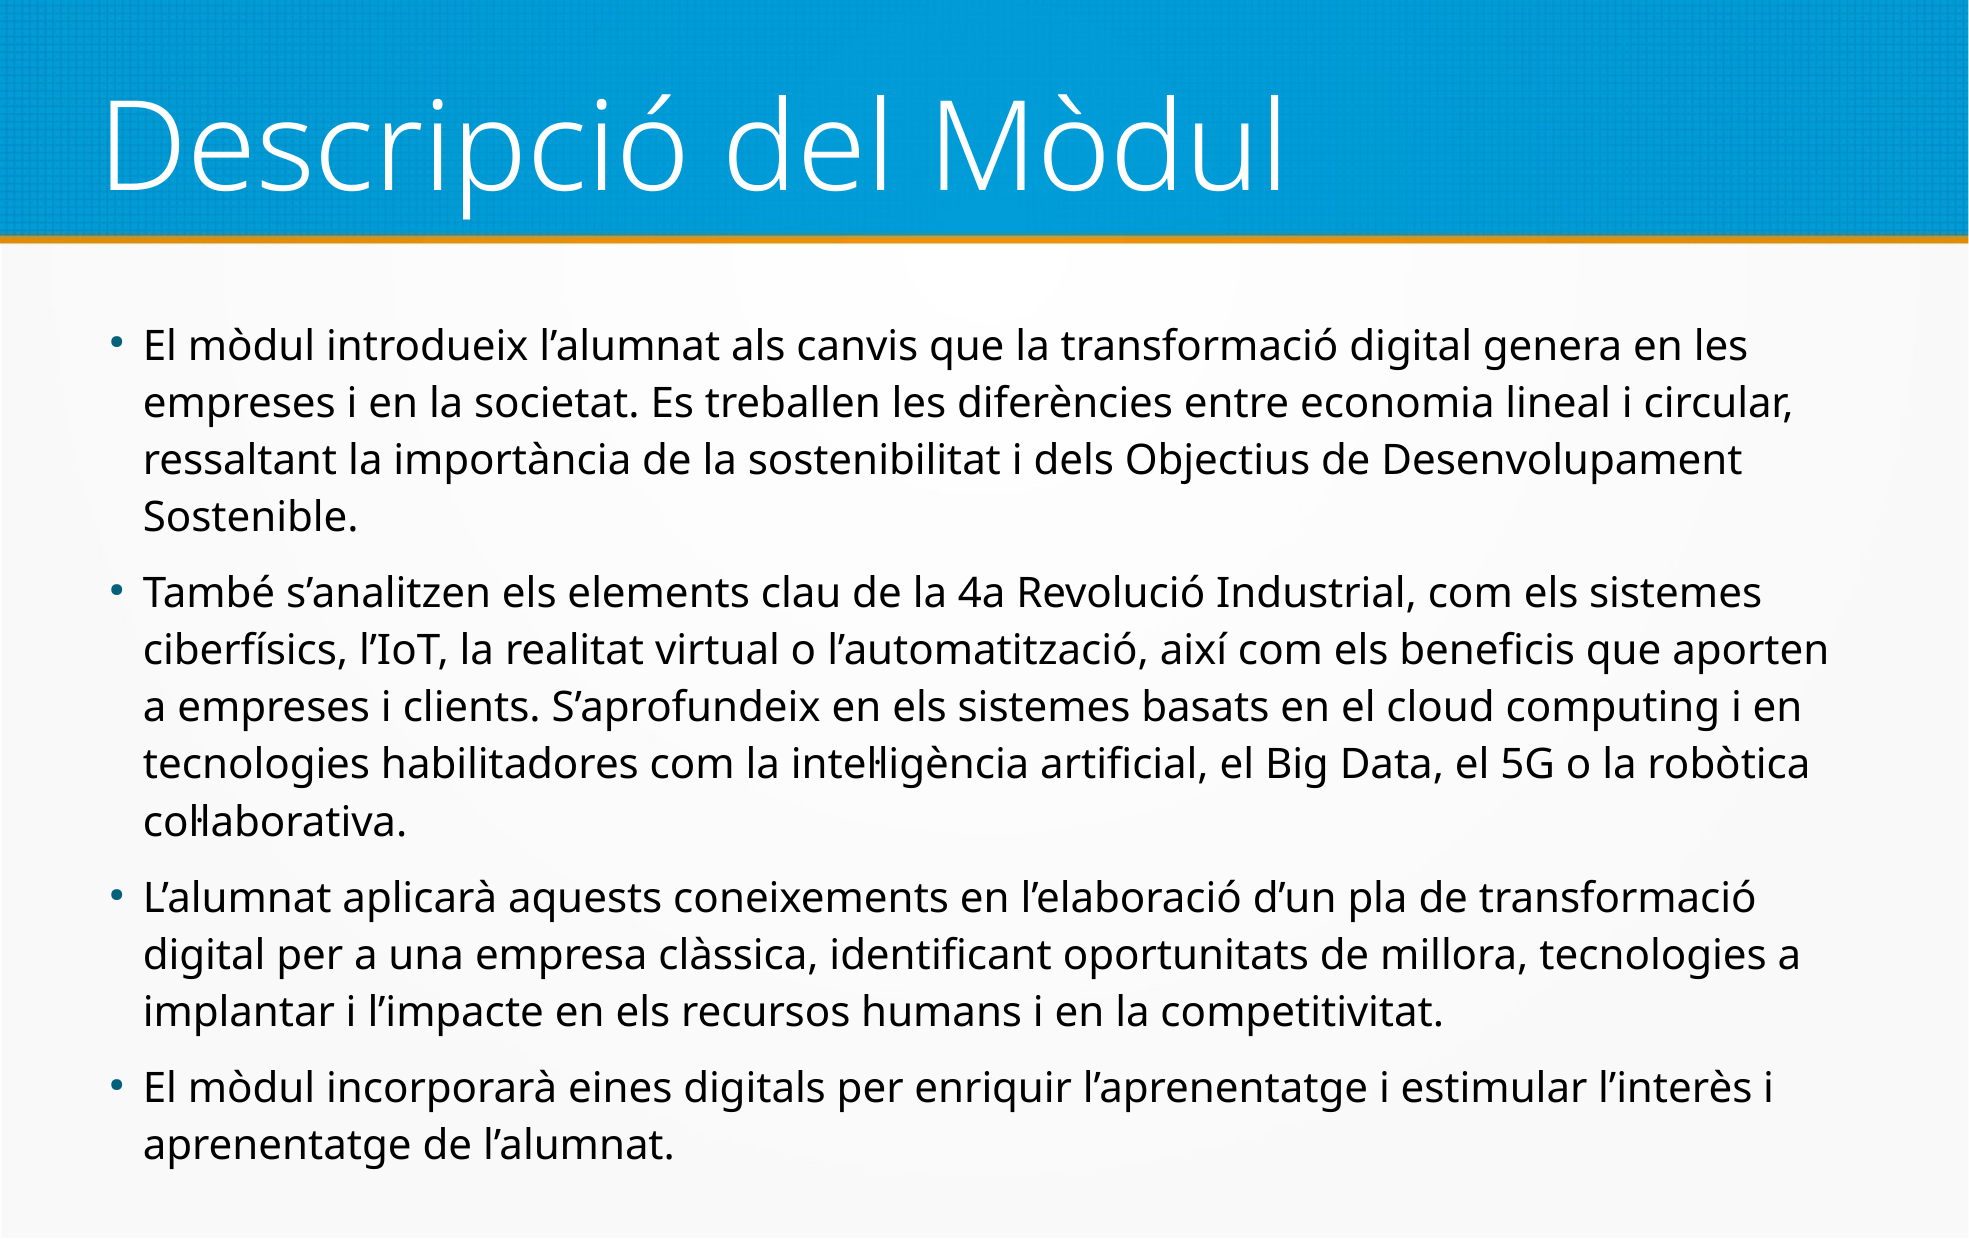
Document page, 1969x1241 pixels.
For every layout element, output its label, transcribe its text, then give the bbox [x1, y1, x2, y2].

title Descripció del Mòdul [98, 19, 1870, 227]
list El mòdul introdueix l’alumnat als canvis que la transformació digital genera en les empreses i en la societat. Es treballen les diferències entre economia lineal i circular, ressaltant la importància de la sostenibilitat i dels Objectius de Desenvolupament Sostenible. També s’analitzen els elements clau de la 4a Revolució Industrial, com els sistemes ciberfísics, l’IoT, la realitat virtual o l’automatització, així com els beneficis que aporten a empreses i clients. S’aprofundeix en els sistemes basats en el cloud computing i en tecnologies habilitadores com la intel·ligència artificial, el Big Data, el 5G o la robòtica col·laborativa. L’alumnat aplicarà aquests coneixements en l’elaboració d’un pla de transformació digital per a una empresa clàssica, identificant oportunitats de millora, tecnologies a implantar i l’impacte en els recursos humans i en la competitivitat. El mòdul incorporarà eines digitals per enriquir l’aprenentatge i estimular l’interès i aprenentatge de l’alumnat. [98, 315, 1861, 1177]
picture [0, 233, 1969, 1241]
